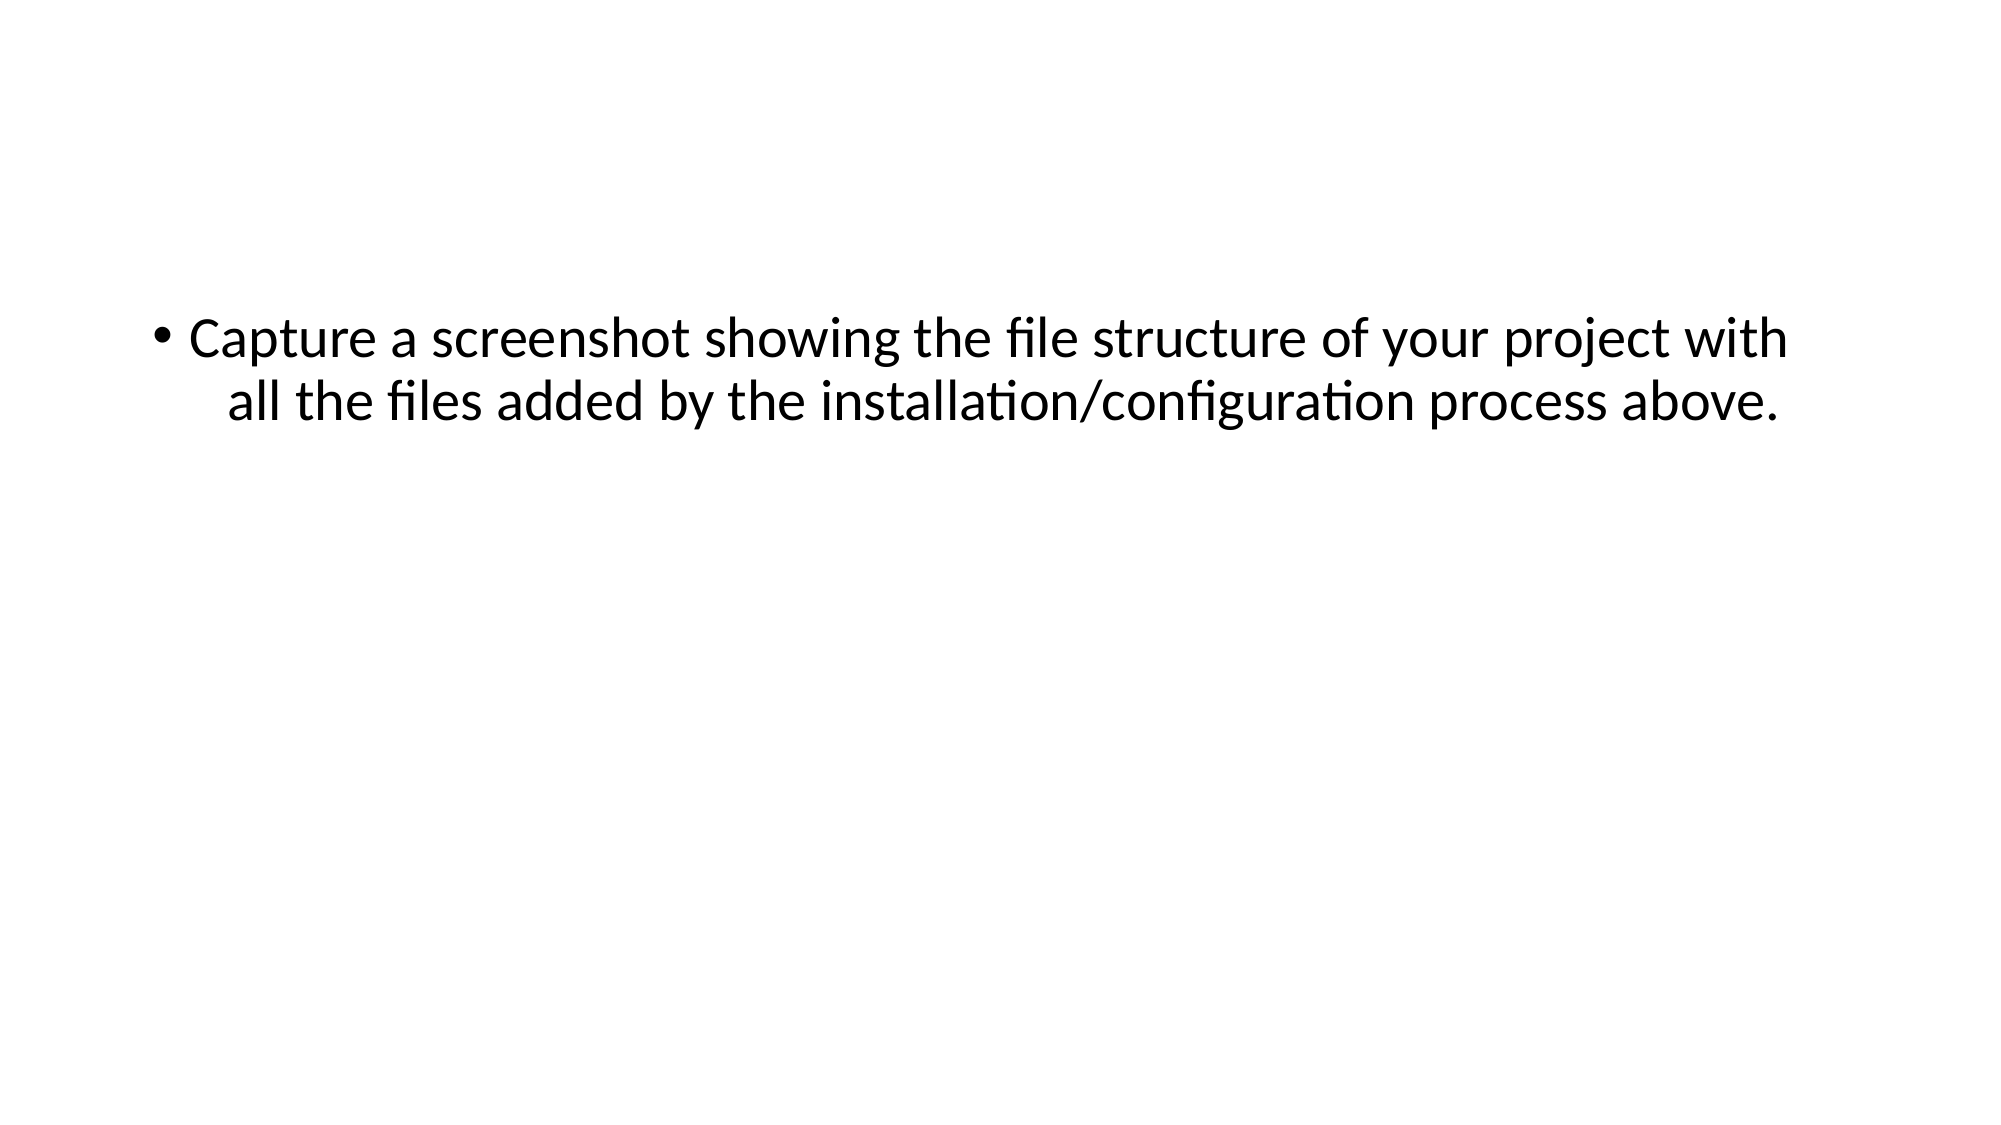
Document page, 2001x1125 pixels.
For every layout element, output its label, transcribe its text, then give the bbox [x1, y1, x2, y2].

list Capture a screenshot showing the file structure of your project with all the files added by the installation/configuration process above. [137, 299, 1863, 1014]
